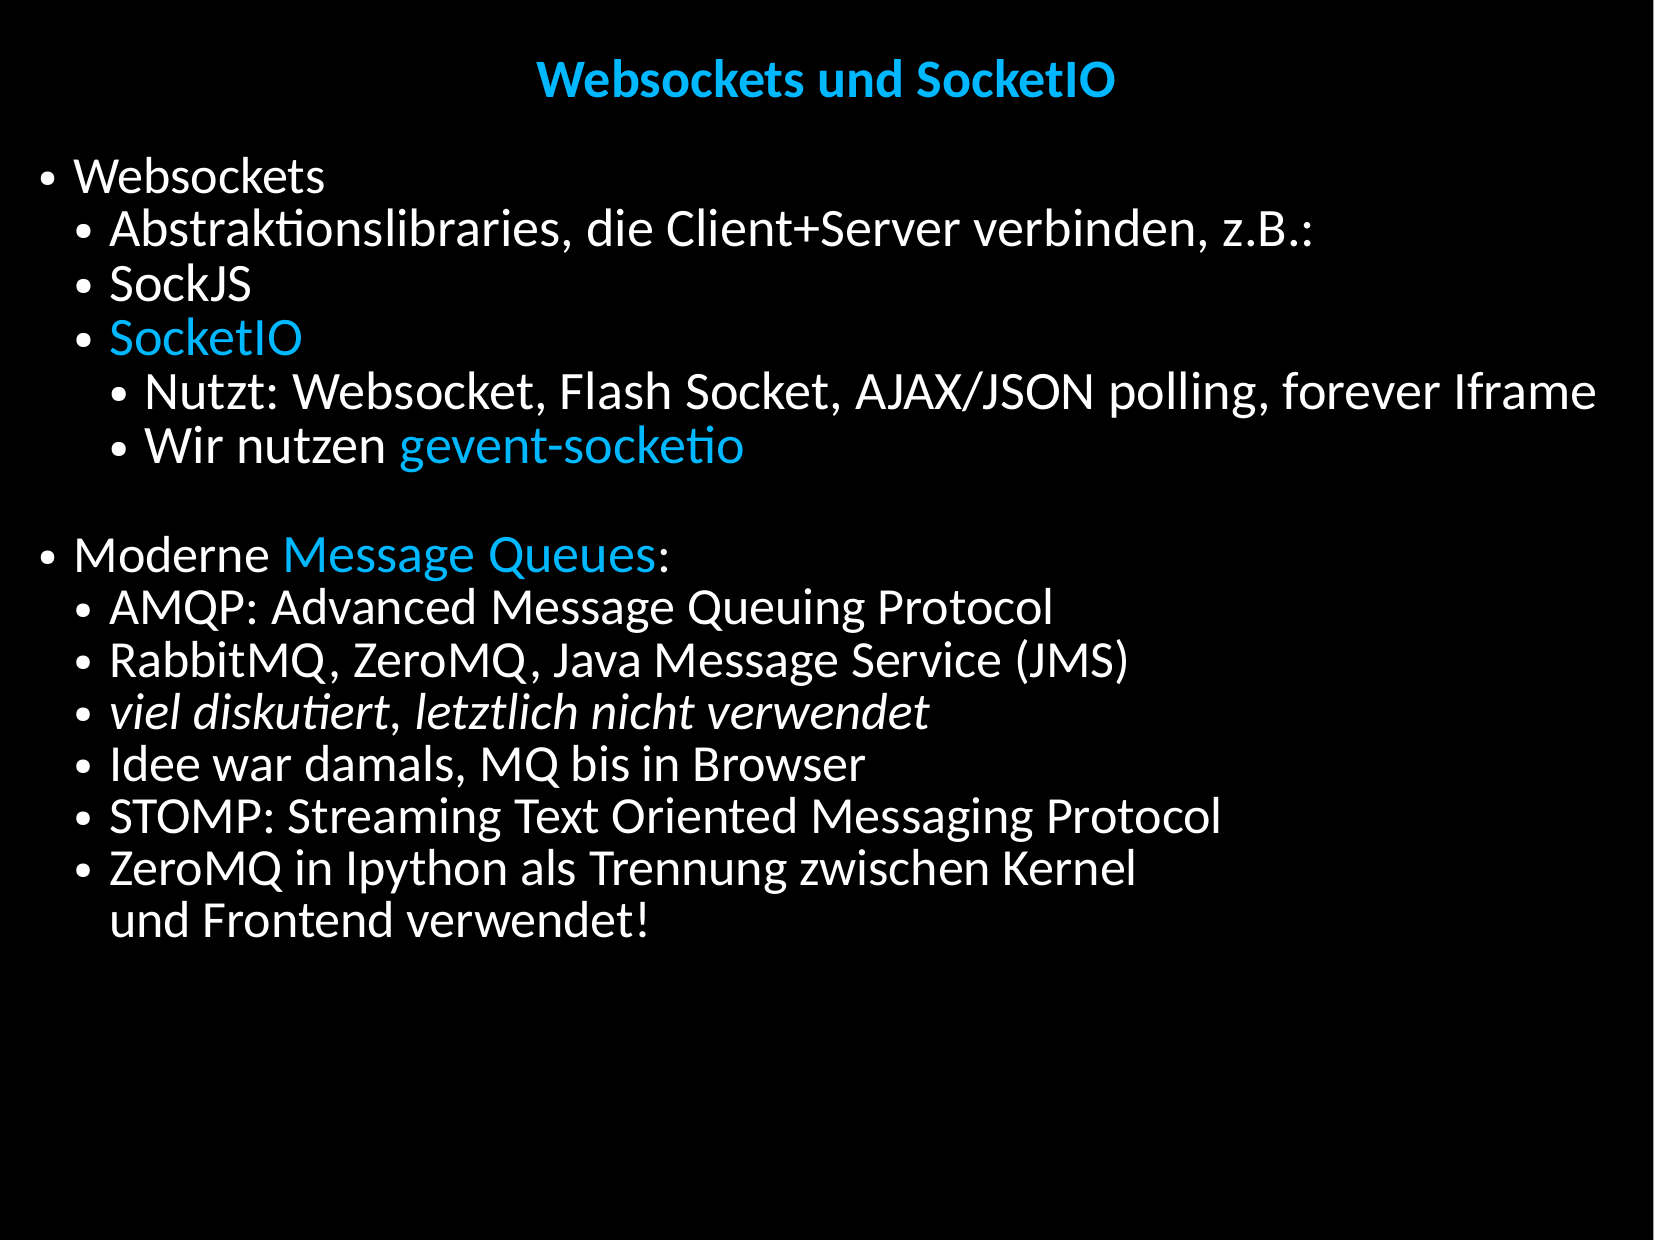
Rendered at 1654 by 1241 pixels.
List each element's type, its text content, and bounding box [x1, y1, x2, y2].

text_box Websockets Abstraktionslibraries, die Client+Server verbinden, z.B.: SockJS SocketIO Nutzt: Websocket, Flash Socket, AJAX/JSON polling, forever Iframe Wir nutzen gevent-socketio Moderne Message Queues: AMQP: Advanced Message Queuing Protocol RabbitMQ, ZeroMQ, Java Message Service (JMS) viel diskutiert, letztlich nicht verwendet Idee war damals, MQ bis in Browser STOMP: Streaming Text Oriented Messaging Protocol ZeroMQ in Ipython als Trennung zwischen Kernel und Frontend verwendet! [23, 146, 1616, 1134]
text_box Websockets und SocketIO [522, 48, 1132, 130]
